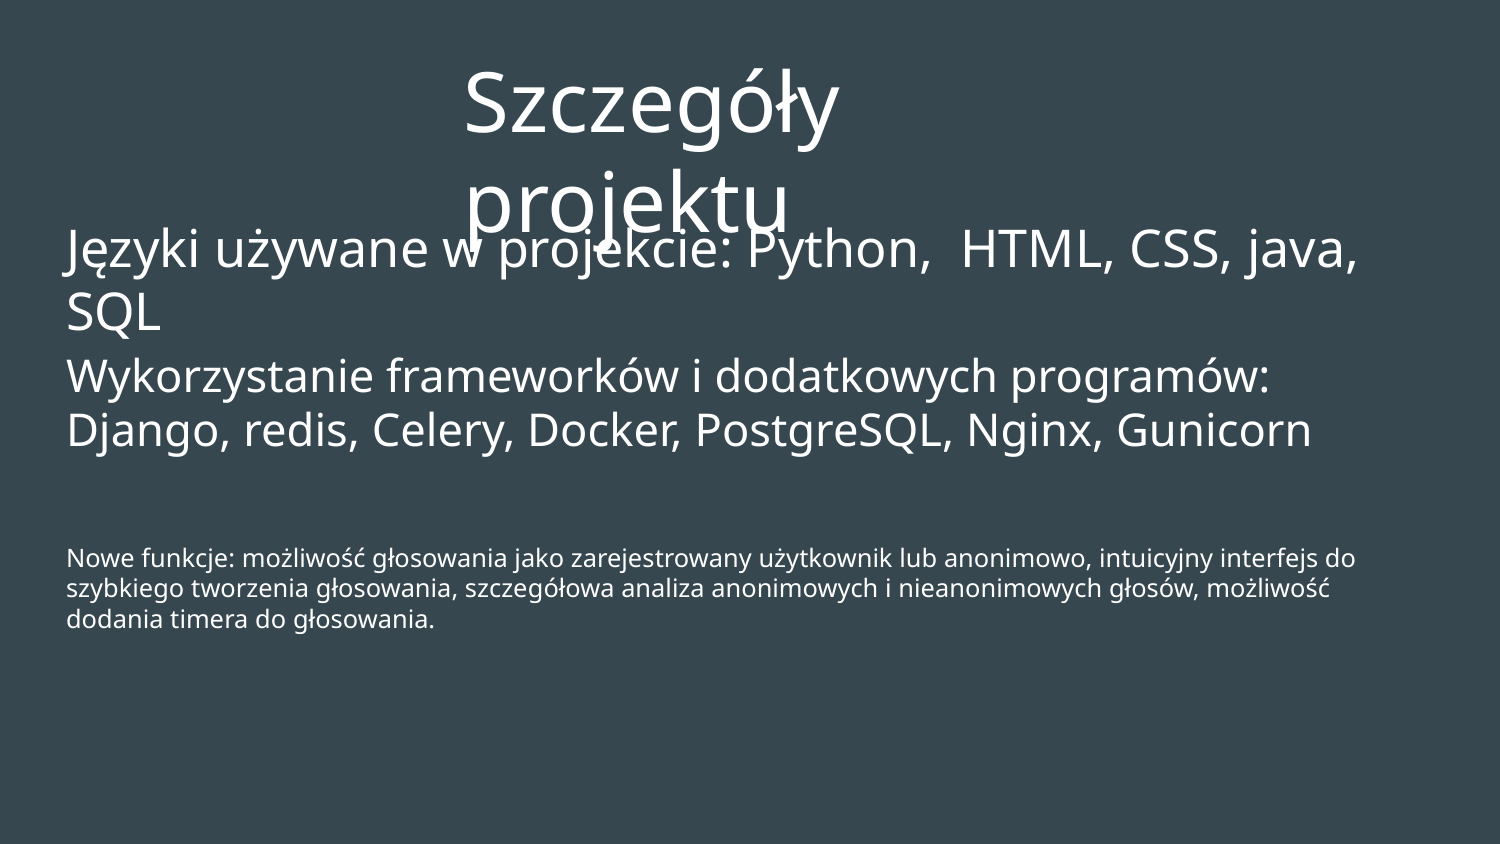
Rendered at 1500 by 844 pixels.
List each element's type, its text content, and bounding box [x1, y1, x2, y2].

title Wykorzystanie frameworków i dodatkowych programów: Django, redis, Celery, Docker, PostgreSQL, Nginx, Gunicorn [51, 332, 1449, 507]
title Nowe funkcje: możliwość głosowania jako zarejestrowany użytkownik lub anonimowo, intuicyjny interfejs do szybkiego tworzenia głosowania, szczegółowa analiza anonimowych i nieanonimowych głosów, możliwość dodania timera do głosowania. [51, 526, 1449, 649]
title Szczegóły projektu [448, 34, 1051, 129]
title Języki używane w projekcie: Python, HTML, CSS, java, SQL [51, 200, 1449, 295]
